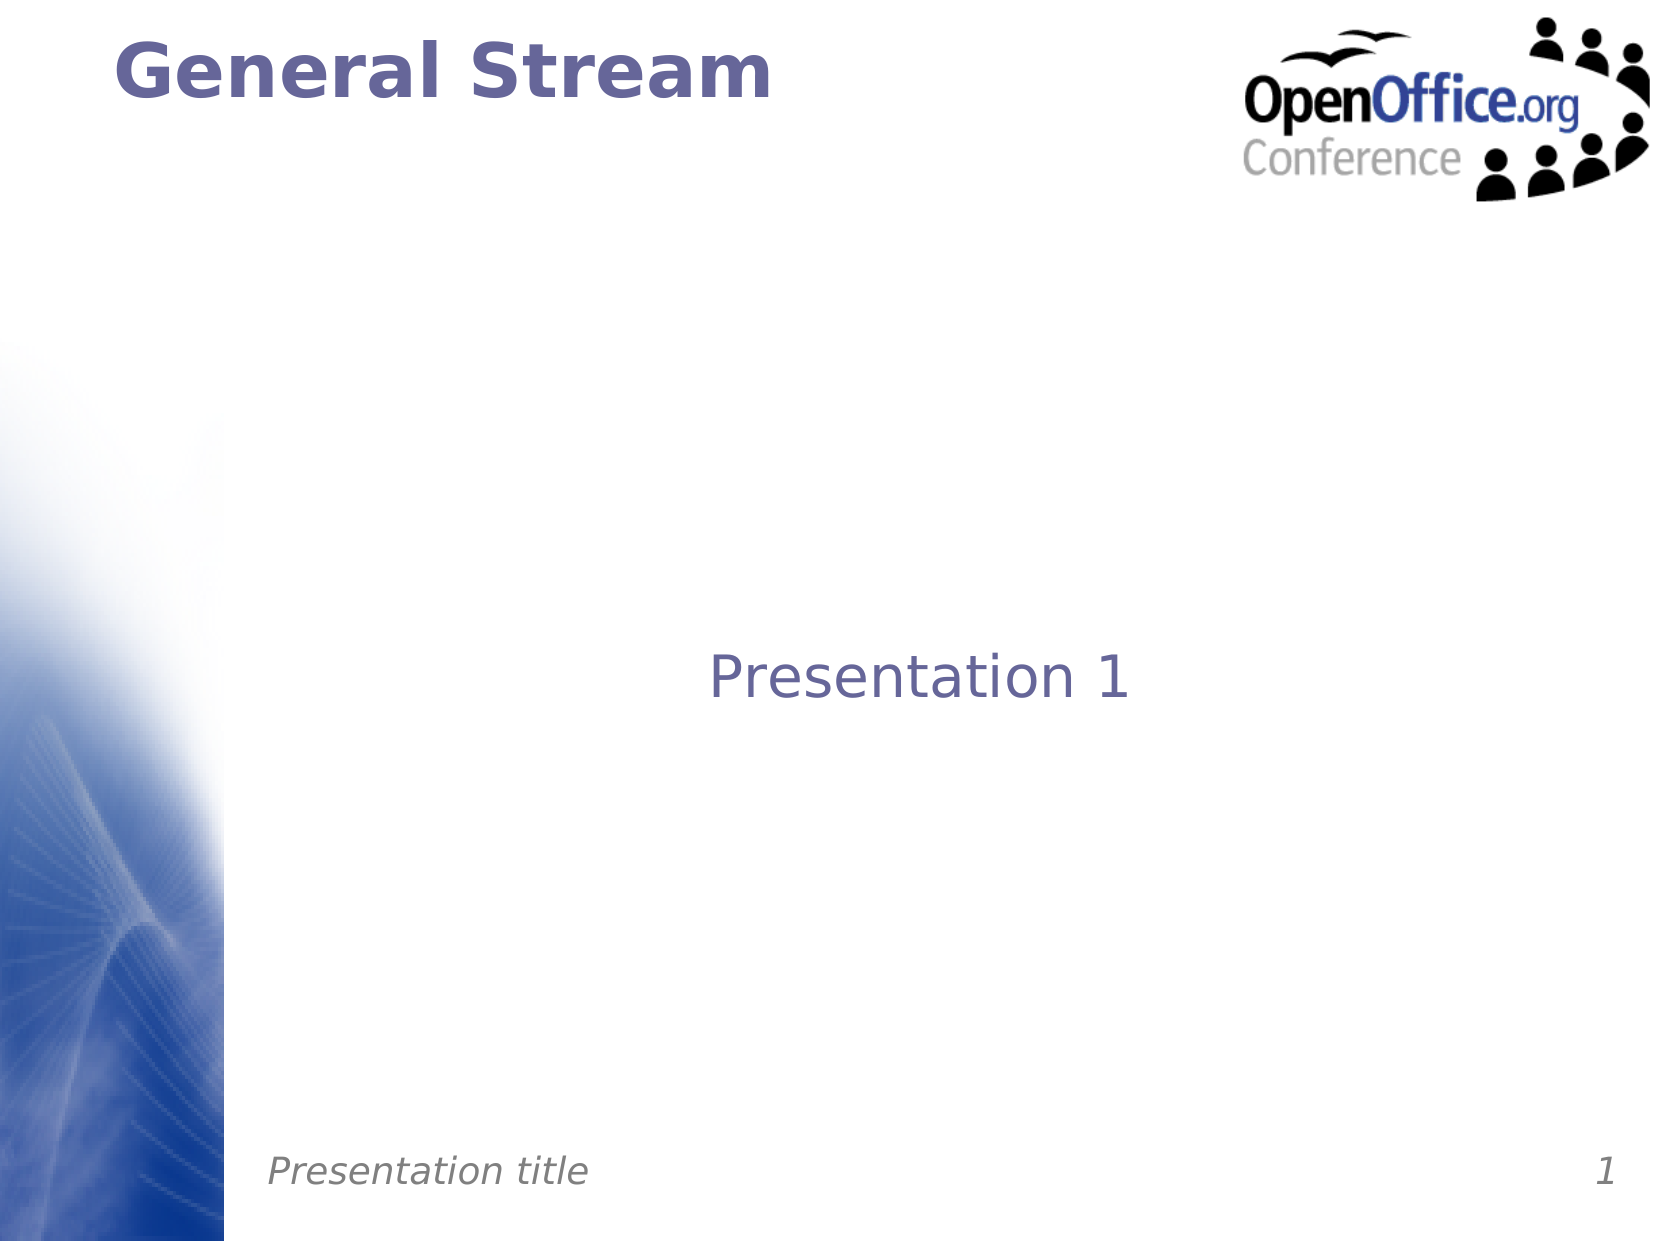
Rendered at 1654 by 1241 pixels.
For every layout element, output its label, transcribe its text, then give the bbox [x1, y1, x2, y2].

picture [0, 0, 224, 1241]
subtitle Presentation 1 [223, 230, 1619, 1125]
title General Stream [24, 15, 987, 129]
picture [1240, 15, 1654, 207]
